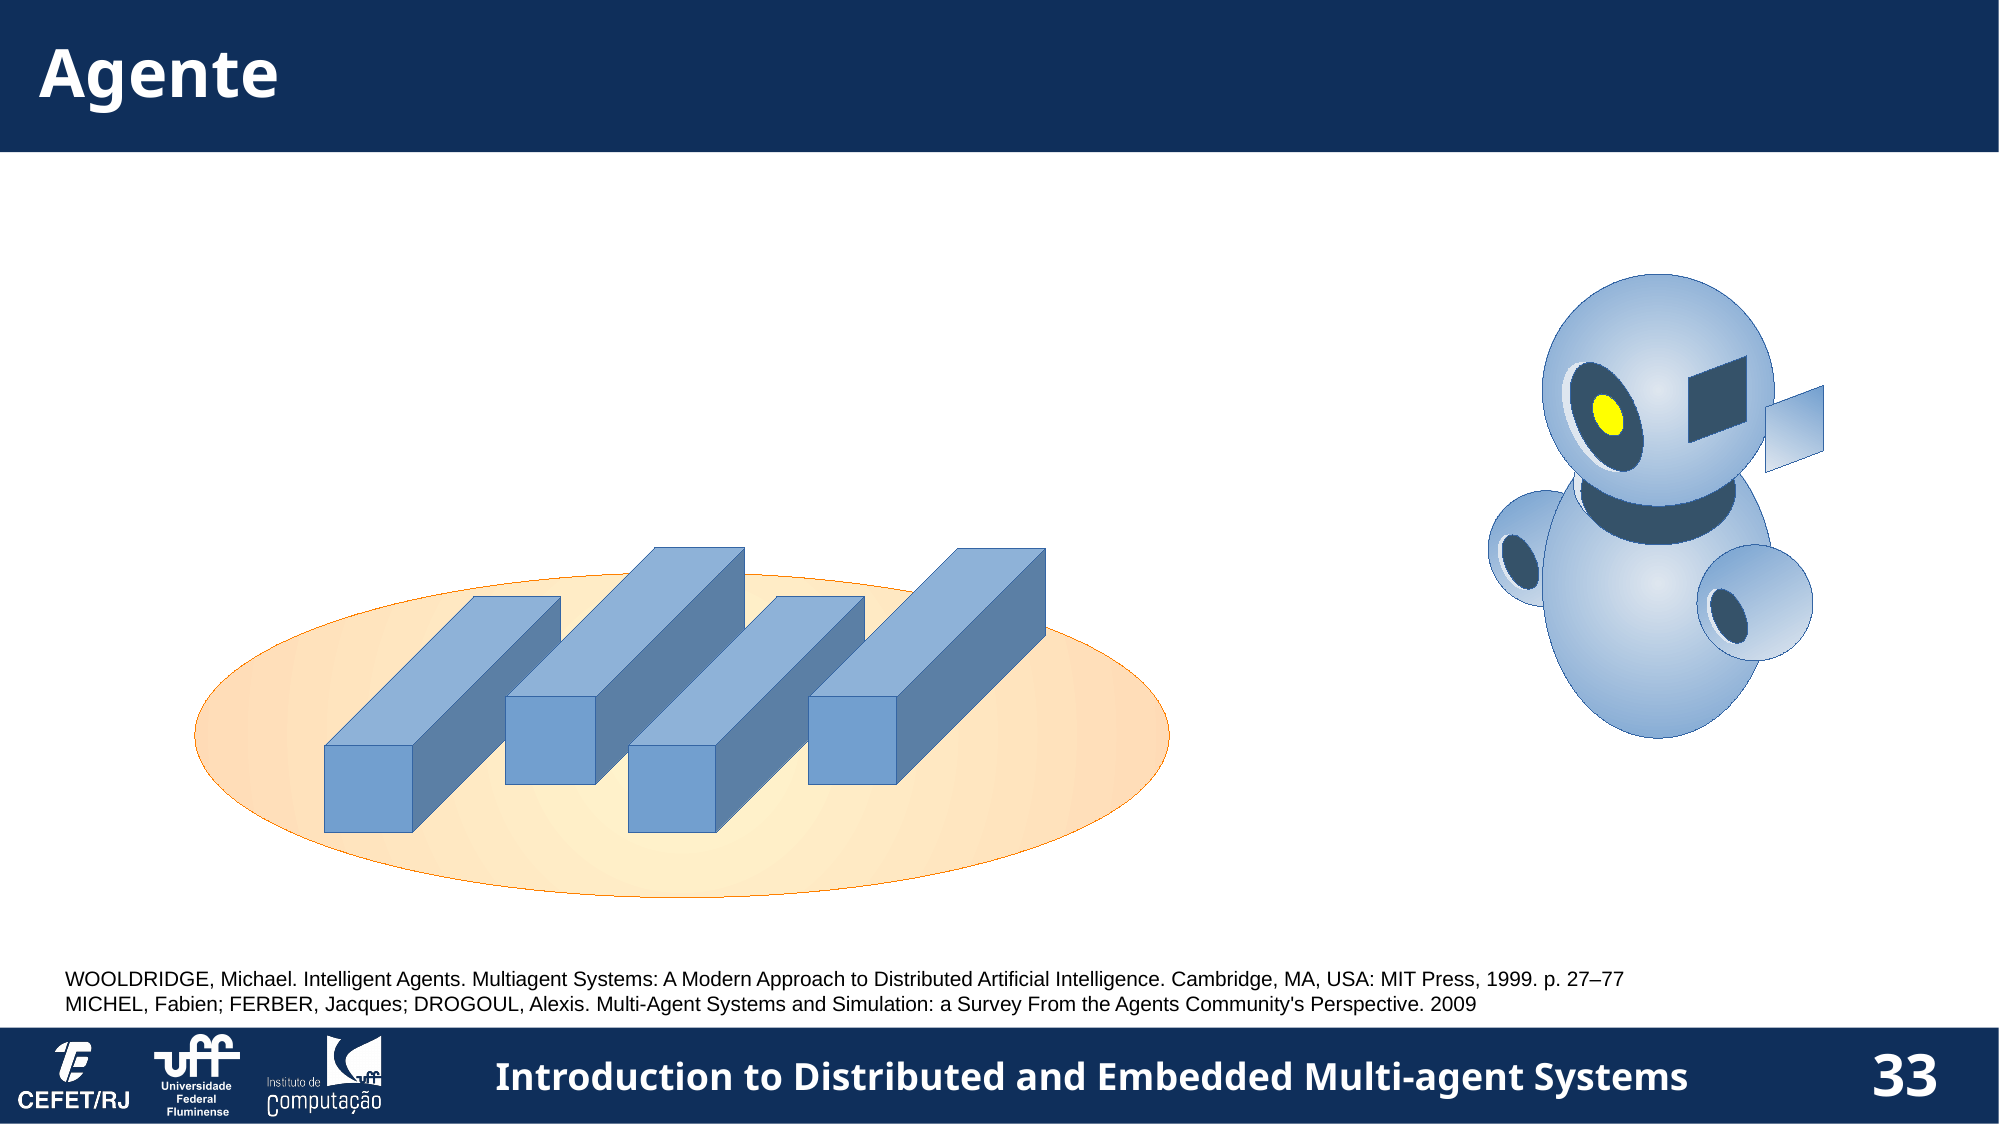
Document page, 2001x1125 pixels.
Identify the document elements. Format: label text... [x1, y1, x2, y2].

text_box WOOLDRIDGE, Michael. Intelligent Agents. Multiagent Systems: A Modern Approach to Distributed Artificial Intelligence. Cambridge, MA, USA: MIT Press, 1999. p. 27–77 MICHEL, Fabien; FERBER, Jacques; DROGOUL, Alexis. Multi-Agent Systems and Simulation: a Survey From the Agents Community's Perspective. 2009 [50, 958, 1969, 1024]
text_box Agente [25, 23, 1999, 119]
picture [18, 1021, 129, 1125]
picture [153, 1033, 241, 1121]
text_box [194, 549, 1170, 898]
picture [265, 1033, 383, 1117]
text_box [1488, 274, 1824, 739]
